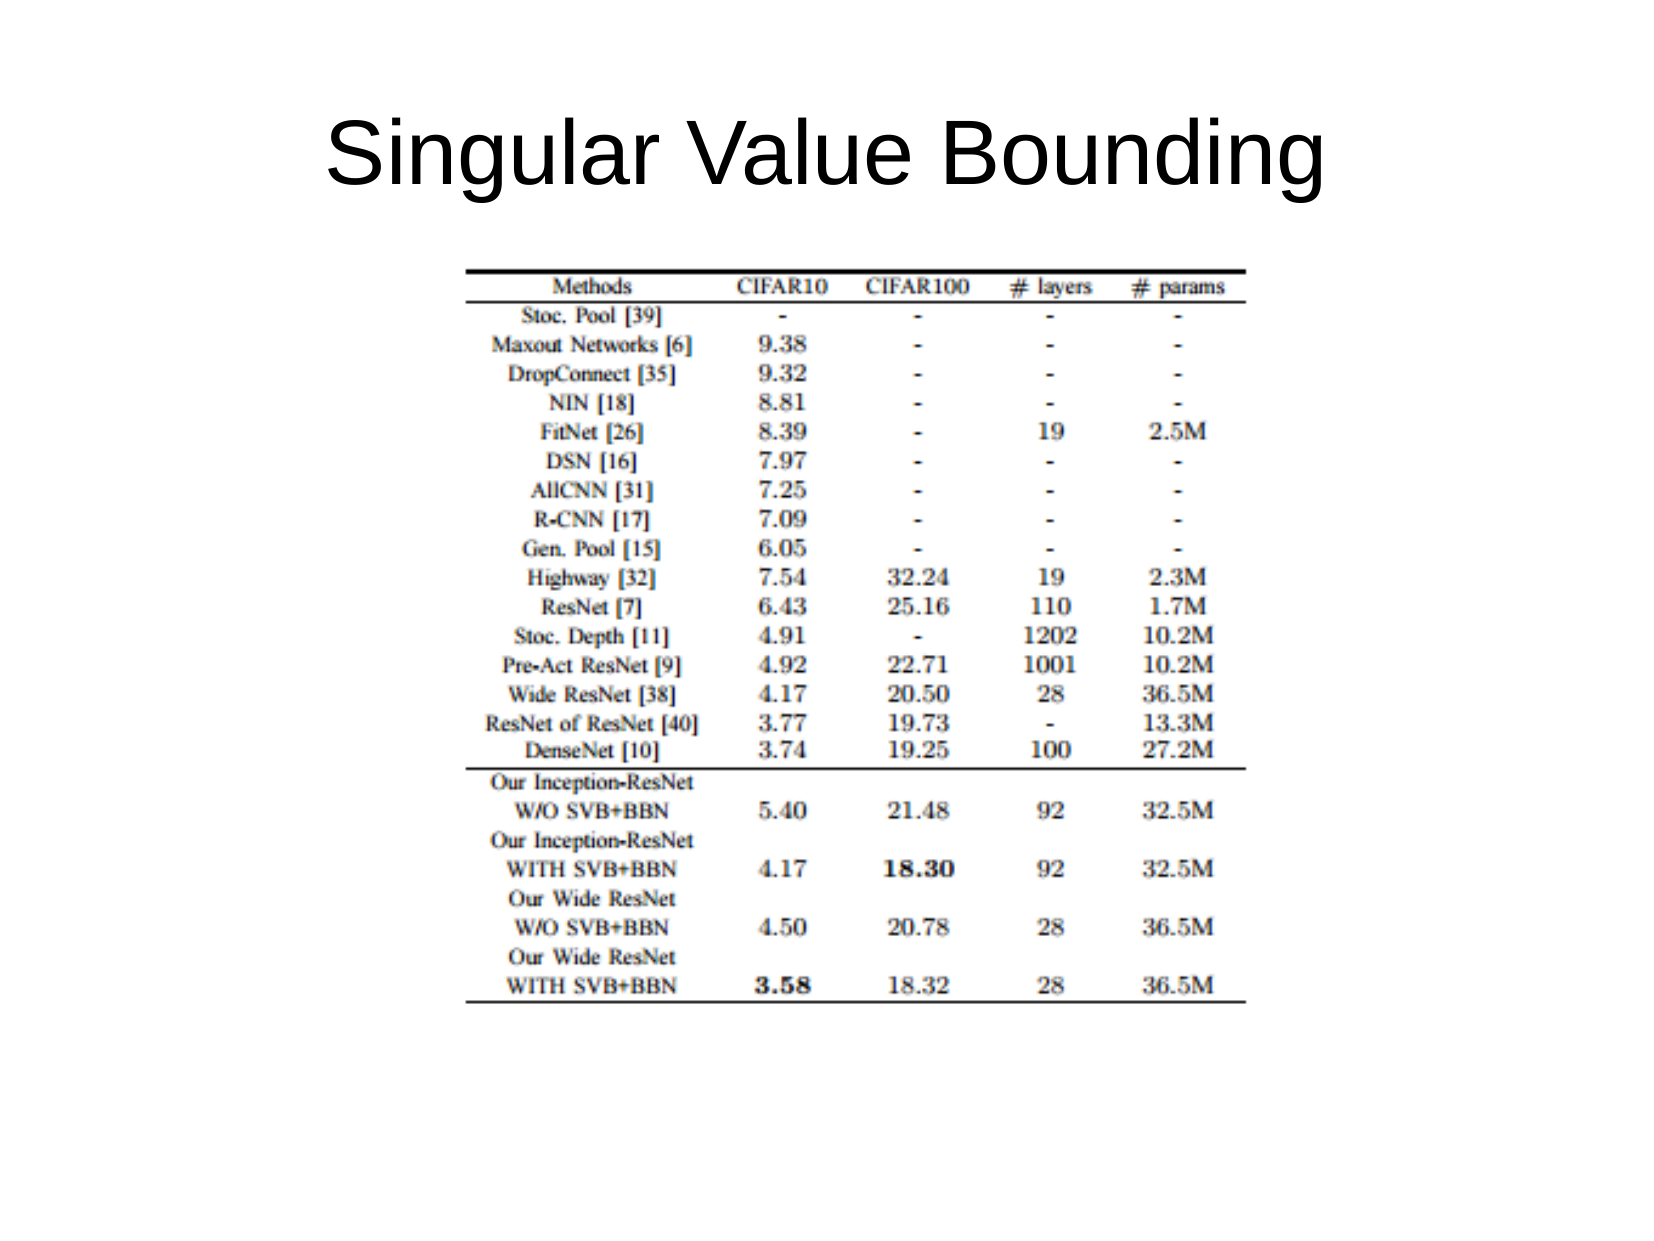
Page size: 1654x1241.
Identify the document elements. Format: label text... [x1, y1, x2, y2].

title Singular Value Bounding [82, 49, 1571, 257]
picture [413, 236, 1271, 1038]
